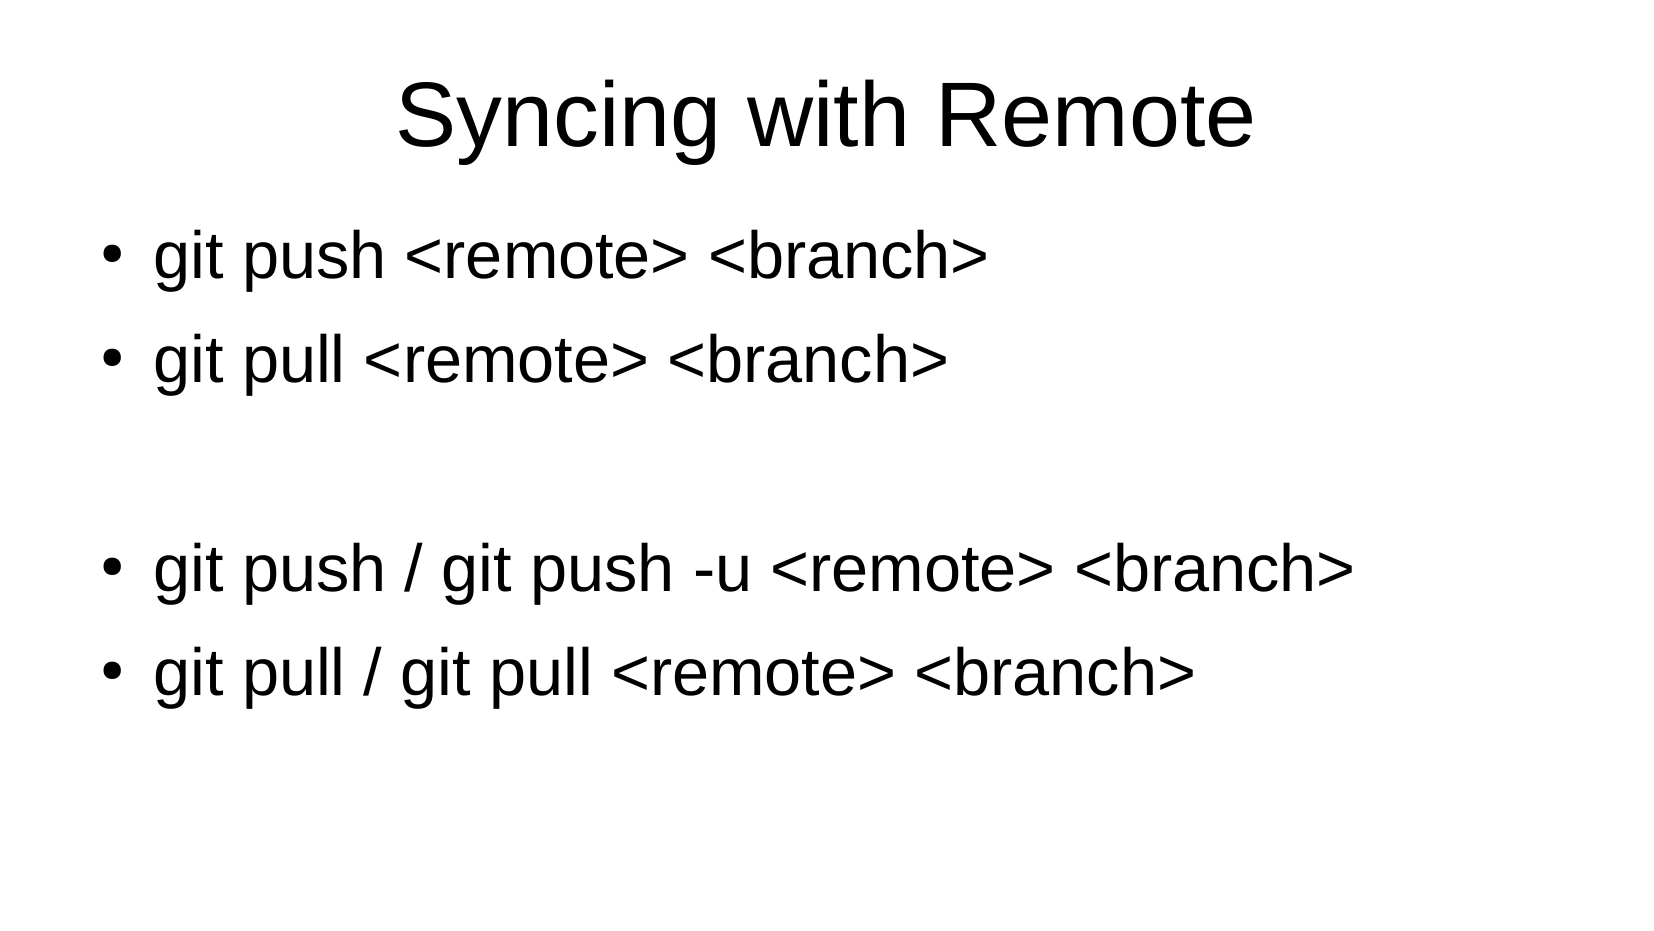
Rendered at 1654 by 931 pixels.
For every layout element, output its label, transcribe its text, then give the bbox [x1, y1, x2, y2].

list git push <remote> <branch> git pull <remote> <branch> git push / git push -u <remote> <branch> git pull / git pull <remote> <branch> [82, 217, 1571, 758]
title Syncing with Remote [82, 37, 1571, 193]
